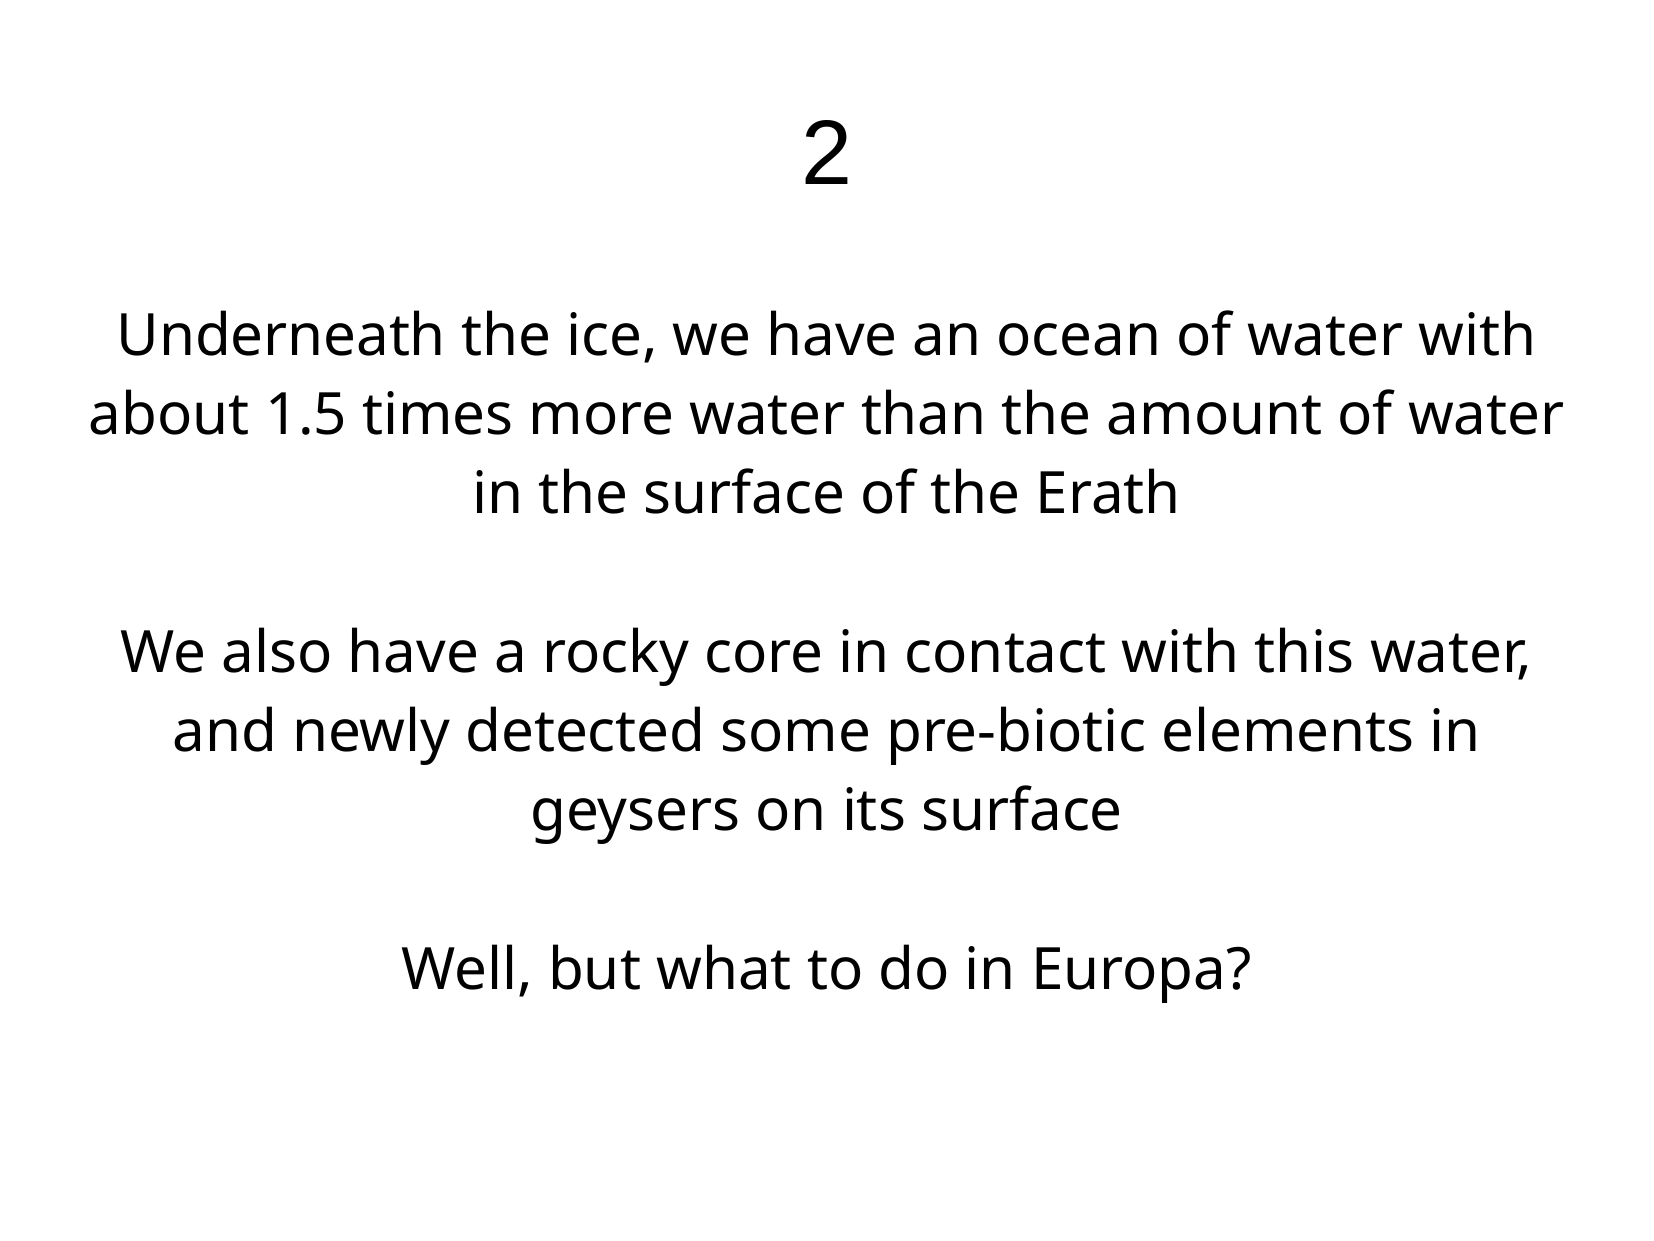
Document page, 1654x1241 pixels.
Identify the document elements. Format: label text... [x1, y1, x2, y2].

title 2 [82, 49, 1571, 257]
subtitle Underneath the ice, we have an ocean of water with about 1.5 times more water than the amount of water in the surface of the Erath We also have a rocky core in contact with this water, and newly detected some pre-biotic elements in geysers on its surface Well, but what to do in Europa? [82, 290, 1571, 1010]
